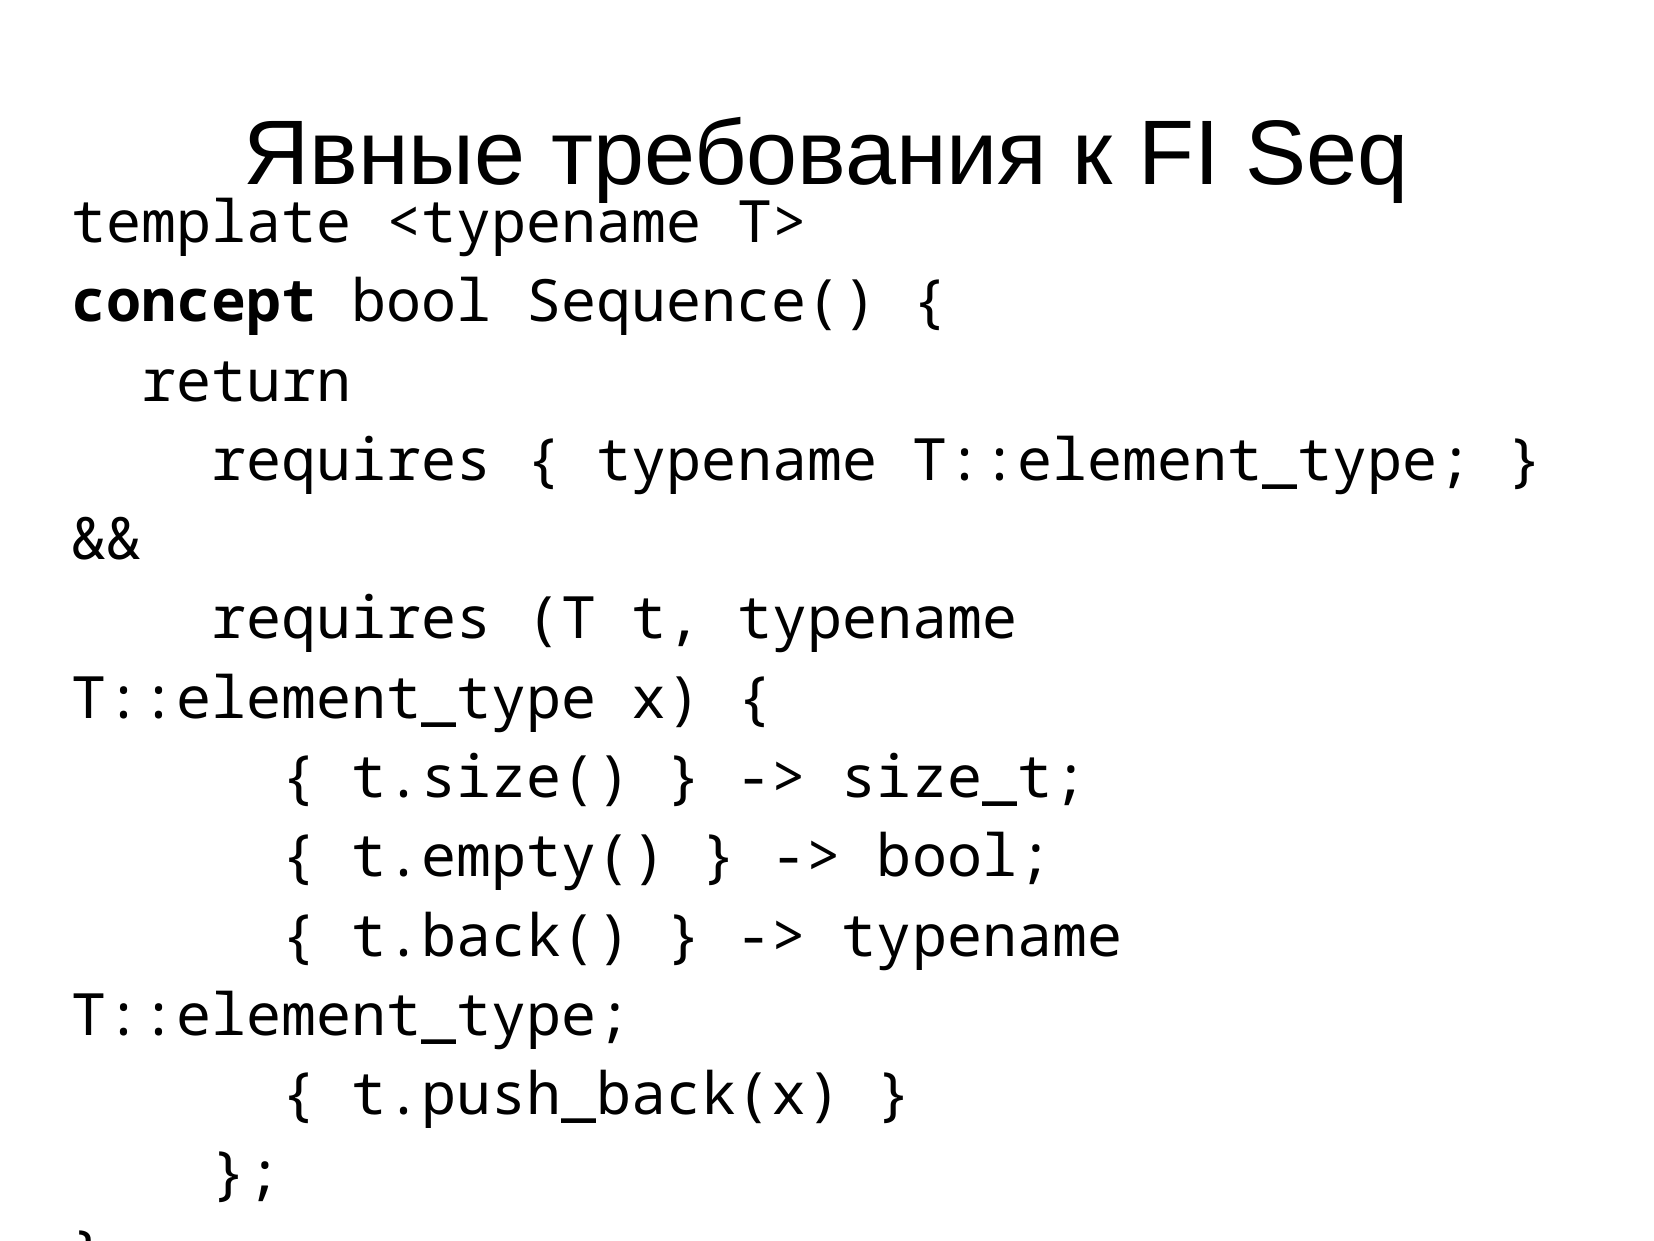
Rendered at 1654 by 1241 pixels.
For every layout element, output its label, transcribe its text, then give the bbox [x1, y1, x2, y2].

title Явные требования к FI Seq [82, 49, 1571, 257]
subtitle template <typename T> concept bool Sequence() { return requires { typename T::element_type; } && requires (T t, typename T::element_type x) { { t.size() } -> size_t; { t.empty() } -> bool; { t.back() } -> typename T::element_type; { t.push_back(x) } }; } [71, 307, 1561, 1163]
